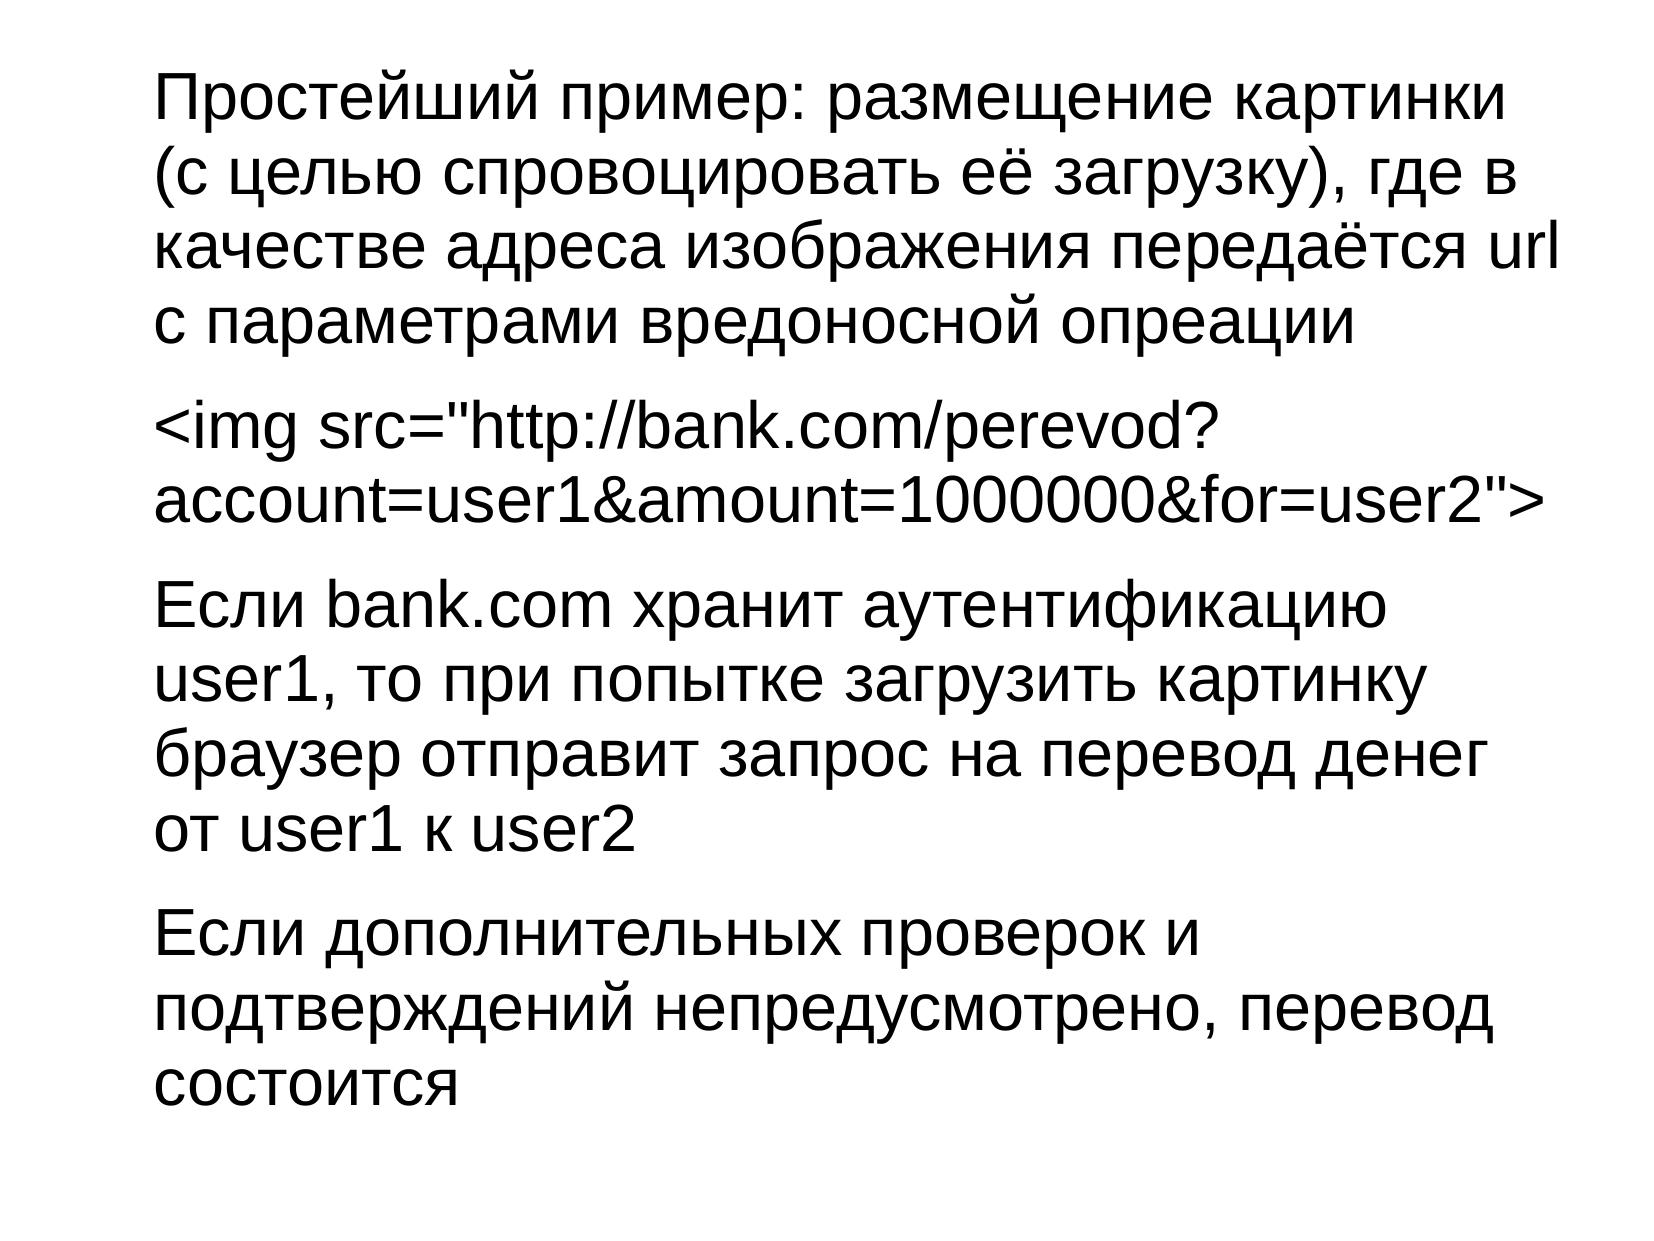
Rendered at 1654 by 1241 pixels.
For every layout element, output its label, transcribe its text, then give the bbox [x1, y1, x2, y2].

list Простейший пример: размещение картинки (с целью спровоцировать её загрузку), где в качестве адреса изображения передаётся url c параметрами вредоносной опреации <img src="http://bank.com/perevod?account=user1&amount=1000000&for=user2"> Если bank.com хранит аутентификацию user1, то при попытке загрузить картинку браузер отправит запрос на перевод денег от user1 к user2 Если дополнительных проверок и подтверждений непредусмотрено, перевод состоится [82, 59, 1571, 1120]
